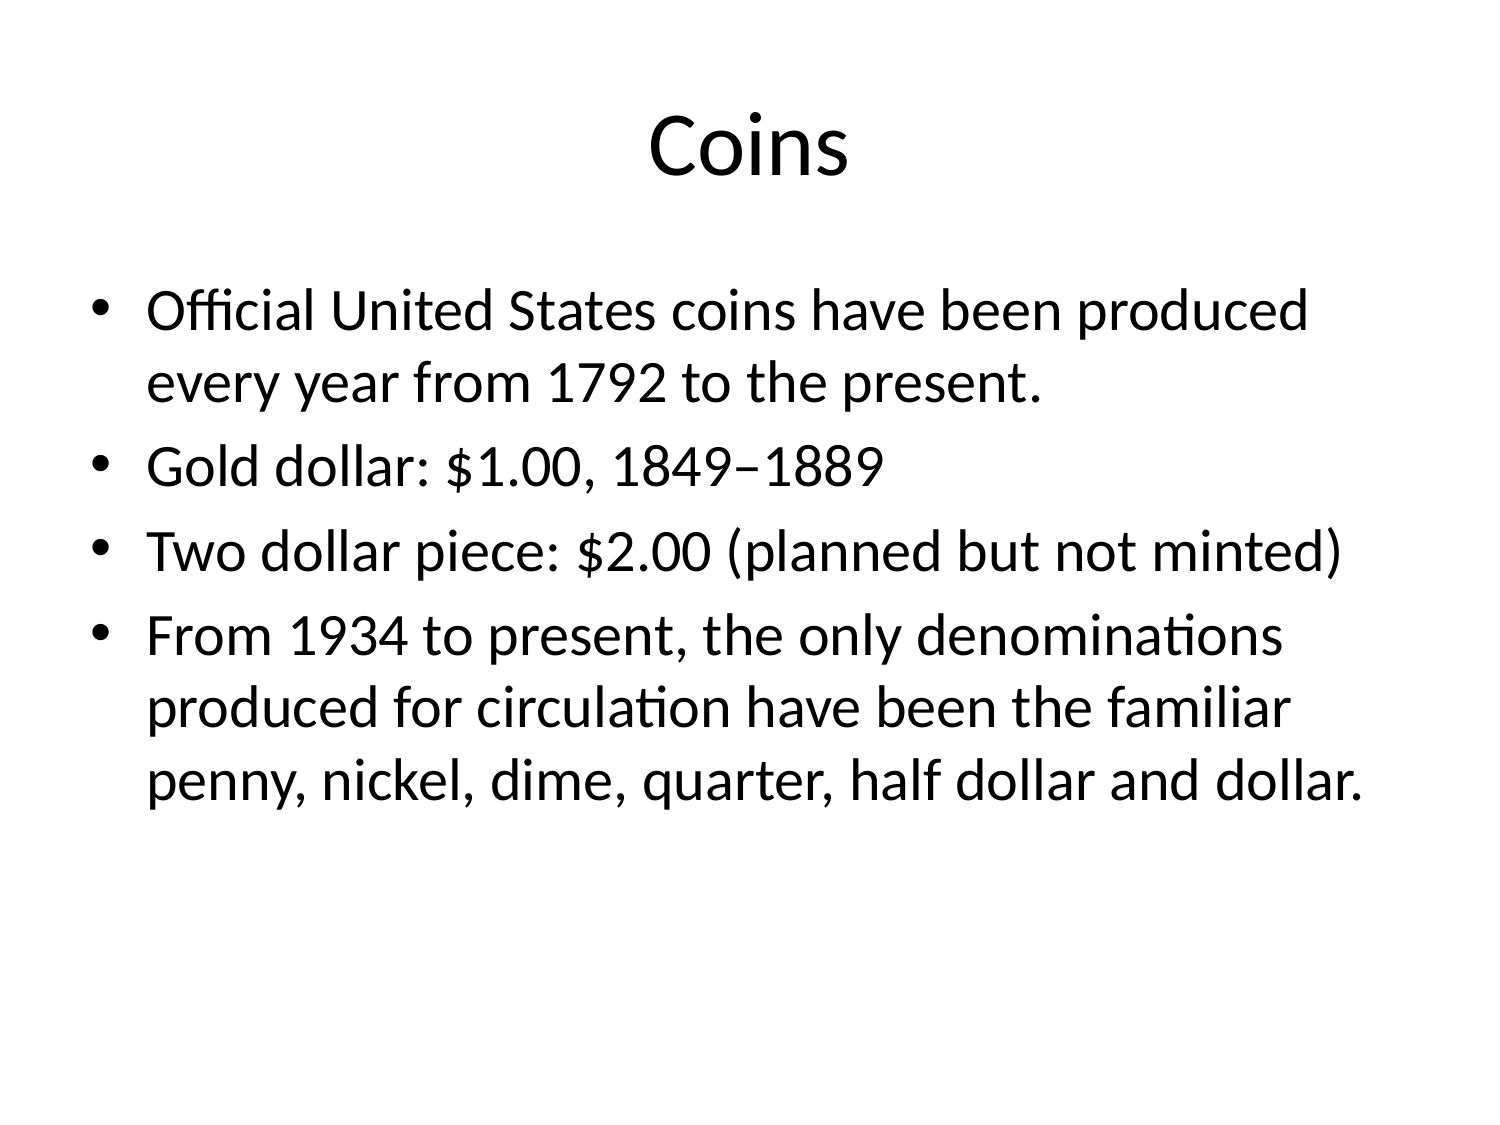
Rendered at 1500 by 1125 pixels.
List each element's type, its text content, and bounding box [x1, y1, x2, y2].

list Official United States coins have been produced every year from 1792 to the present. Gold dollar: $1.00, 1849–1889 Two dollar piece: $2.00 (planned but not minted) From 1934 to present, the only denominations produced for circulation have been the familiar penny, nickel, dime, quarter, half dollar and dollar. [75, 262, 1425, 1005]
title Coins [75, 45, 1425, 233]
